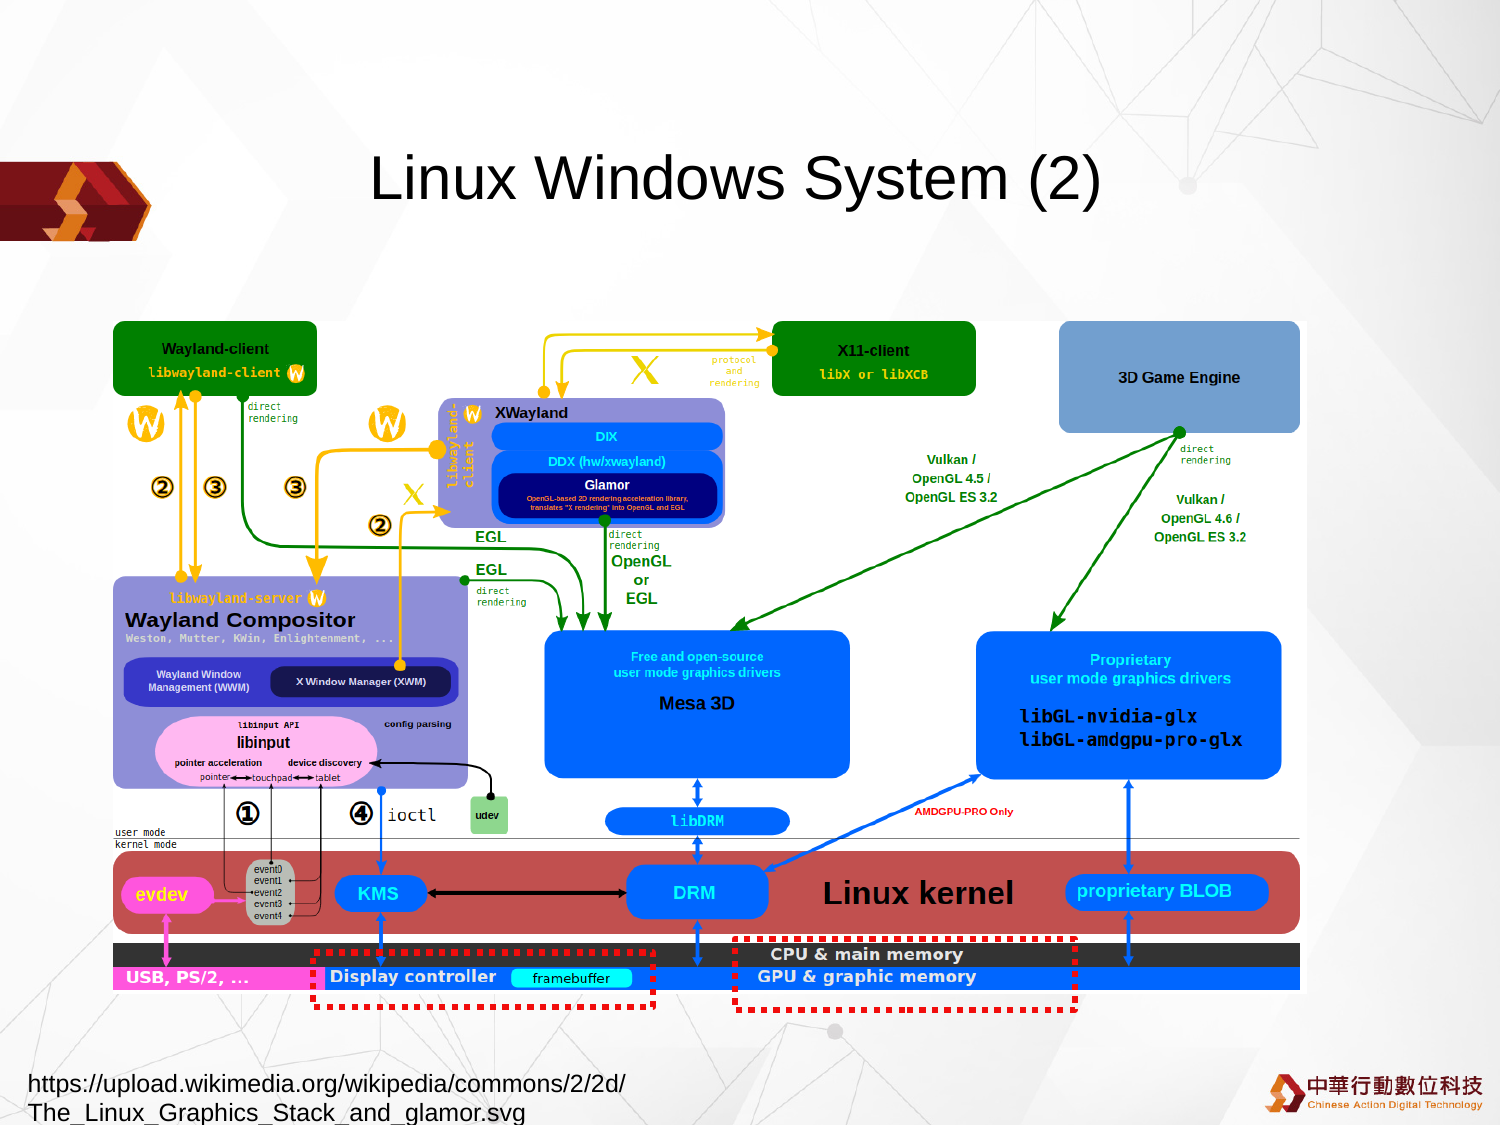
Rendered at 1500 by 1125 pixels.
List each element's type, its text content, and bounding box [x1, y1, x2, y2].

title Linux Windows System (2) [107, 101, 1367, 255]
picture [0, 0, 1500, 1125]
text_box https://upload.wikimedia.org/wikipedia/commons/2/2d/The_Linux_Graphics_Stack_and_glamor.svg [12, 1062, 1075, 1125]
